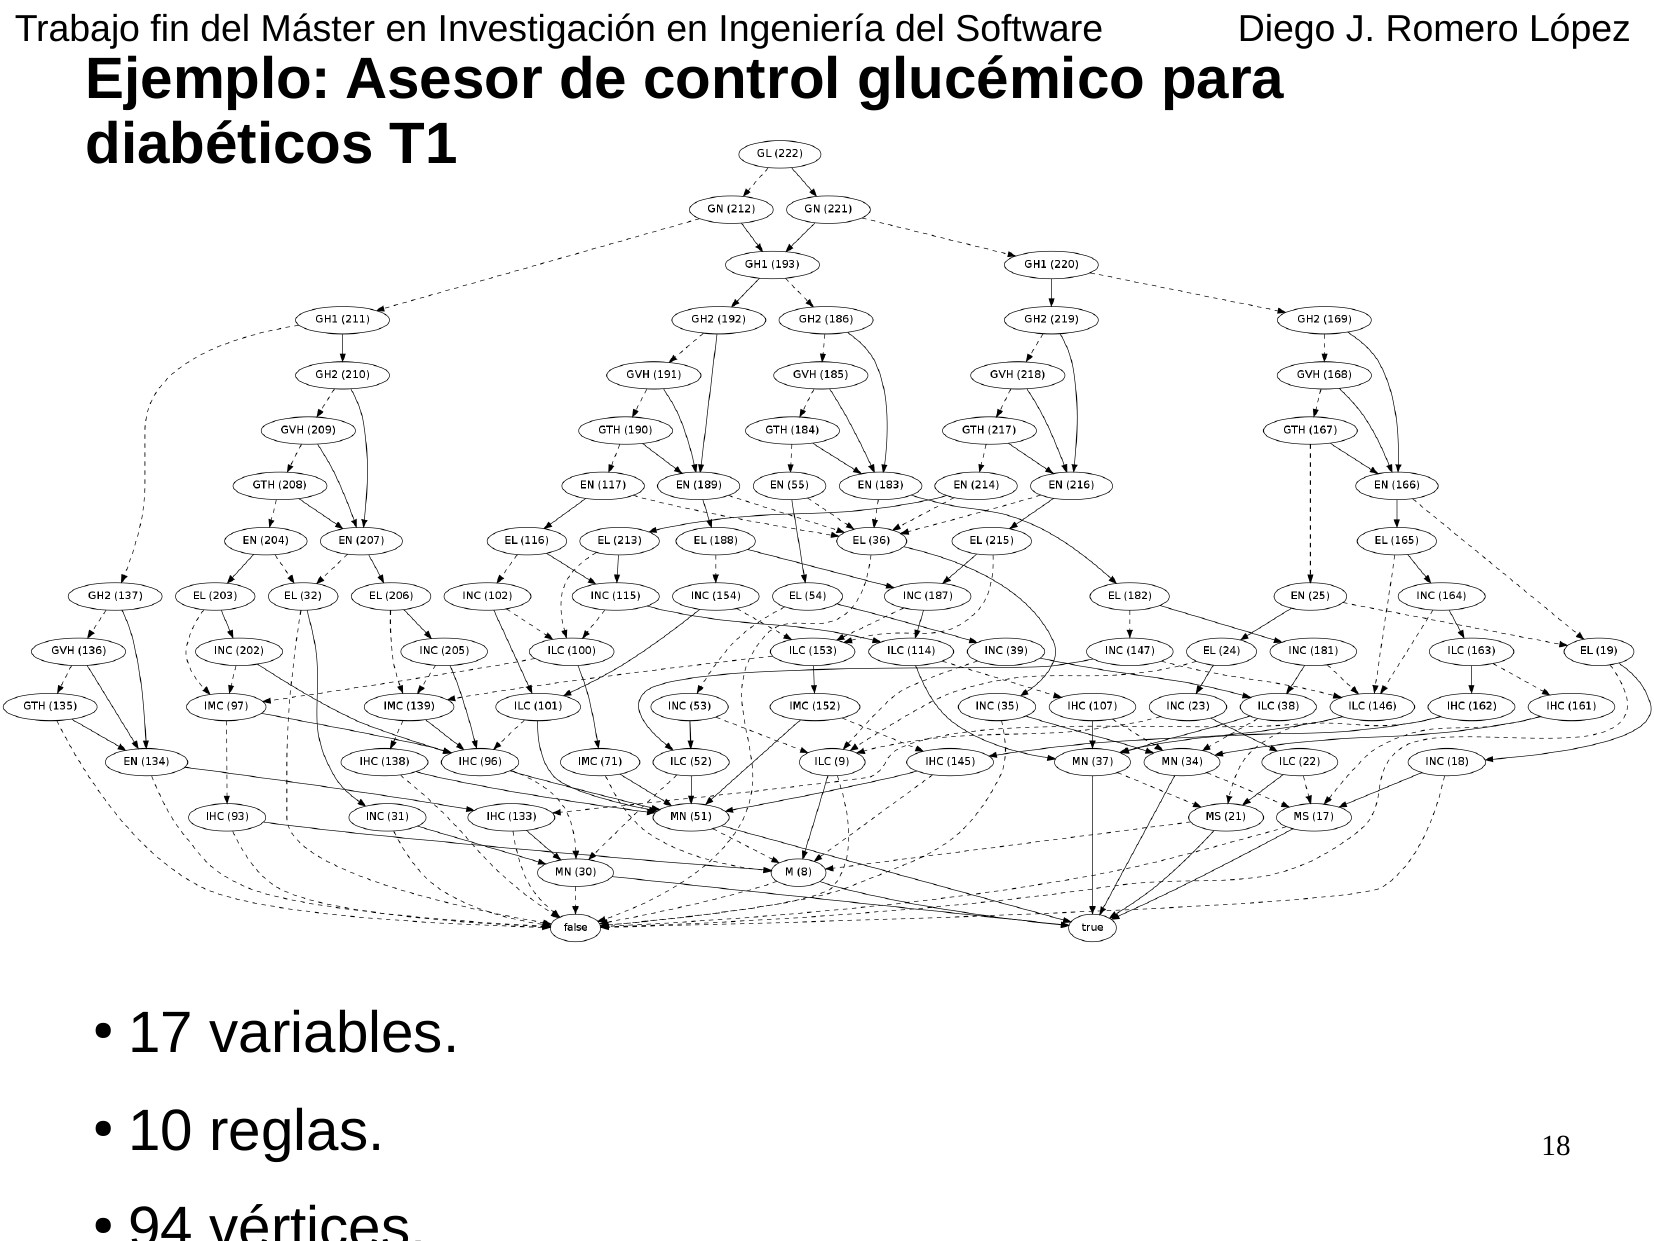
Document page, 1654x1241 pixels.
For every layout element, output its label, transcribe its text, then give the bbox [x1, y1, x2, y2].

picture [0, 137, 1654, 945]
text_box 17 variables. 10 reglas. 94 vértices. [78, 960, 1577, 1209]
text_box Ejemplo: Asesor de control glucémico para diabéticos T1 [35, 38, 1535, 171]
